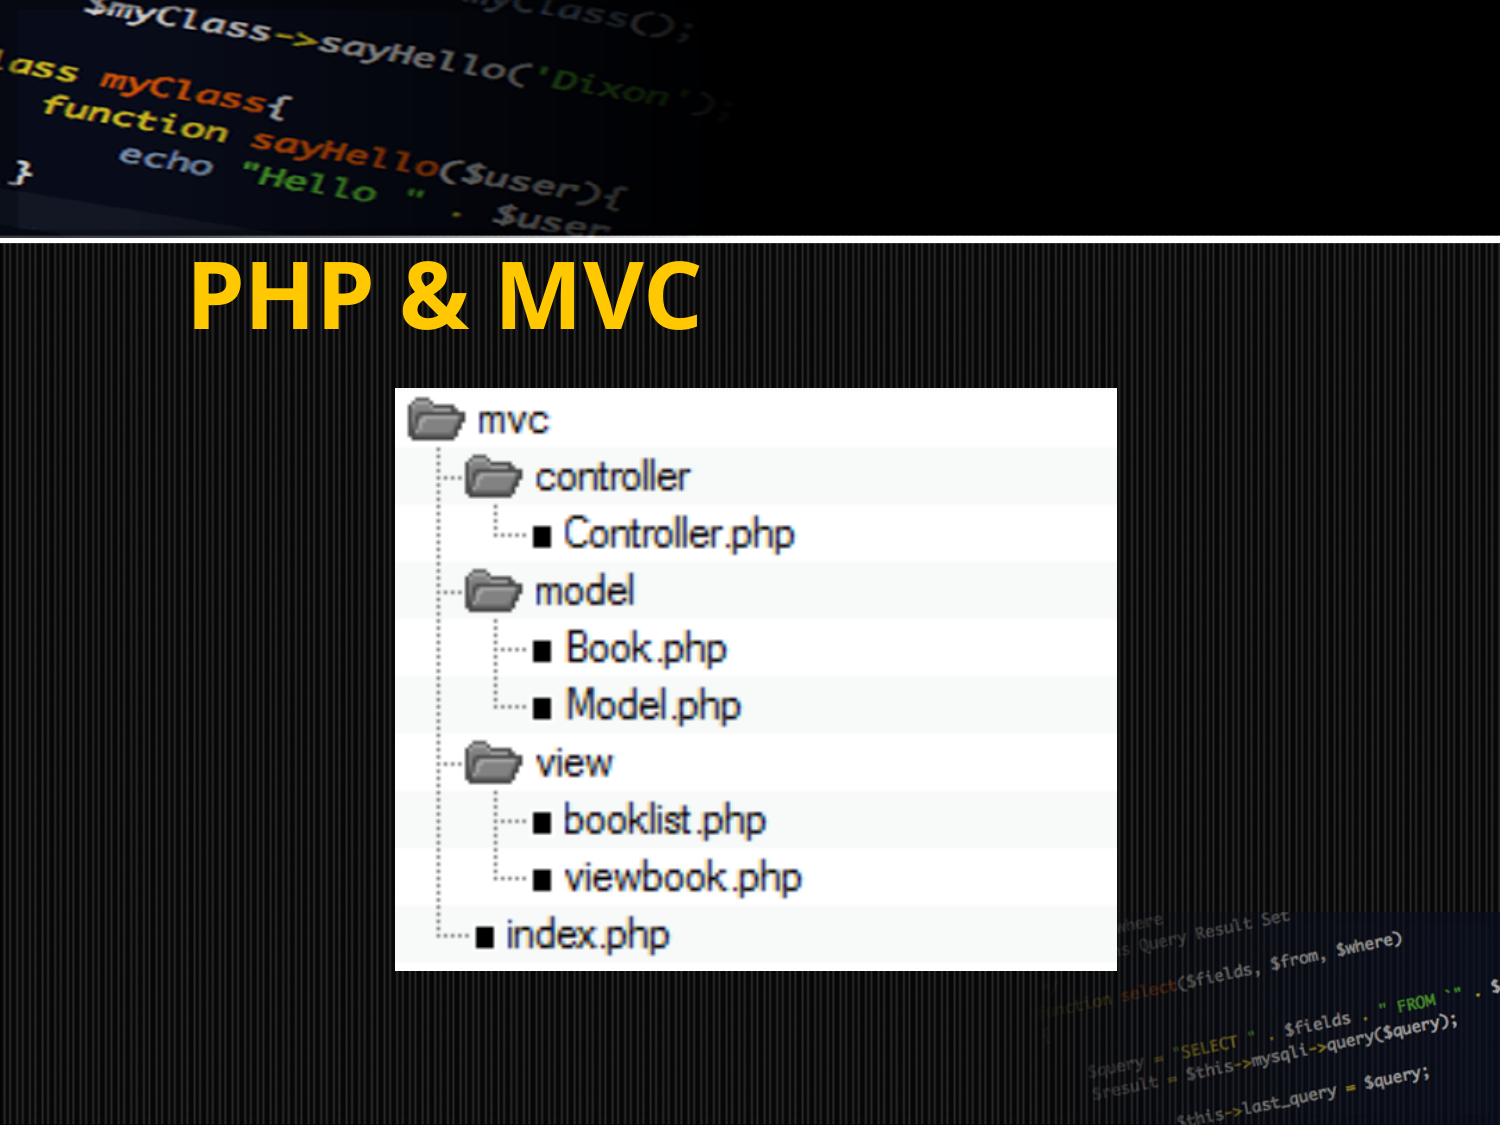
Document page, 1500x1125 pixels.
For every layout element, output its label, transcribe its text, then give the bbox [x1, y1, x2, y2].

title PHP & MVC [171, 168, 1324, 356]
picture [0, 0, 743, 238]
picture [0, 243, 1500, 1125]
